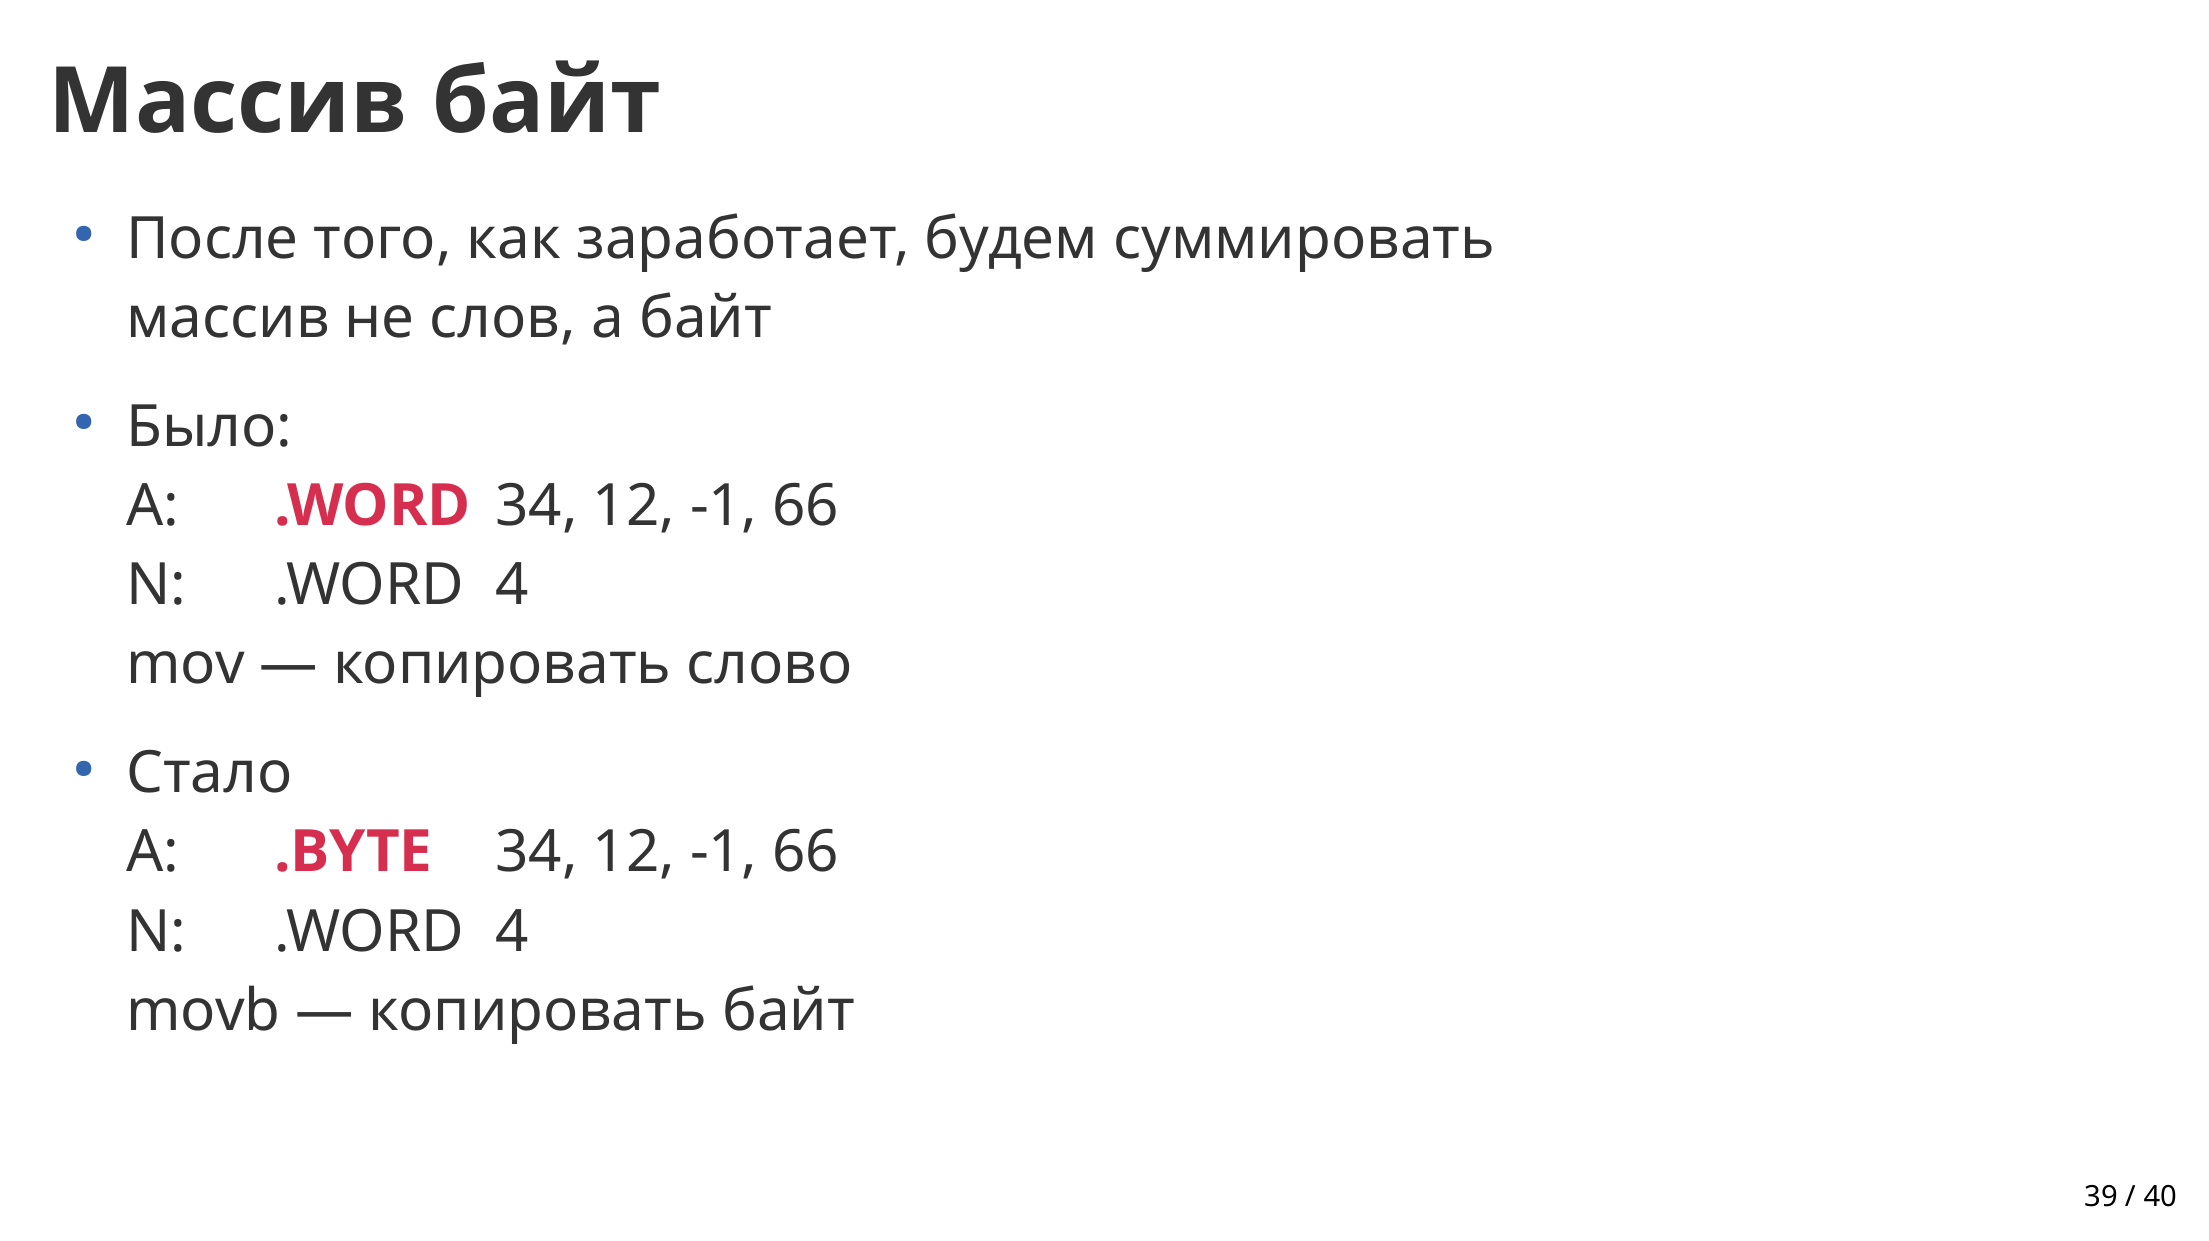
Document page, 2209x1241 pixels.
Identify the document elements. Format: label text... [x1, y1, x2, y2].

list После того, как заработает, будем суммировать массив не слов, а байт Было: A: .WORD 34, 12, -1, 66 N: .WORD 4 mov — копировать слово Стало A: .BYTE 34, 12, -1, 66 N: .WORD 4 movb — копировать байт [55, 195, 1690, 1177]
title Массив байт [48, 34, 2174, 160]
